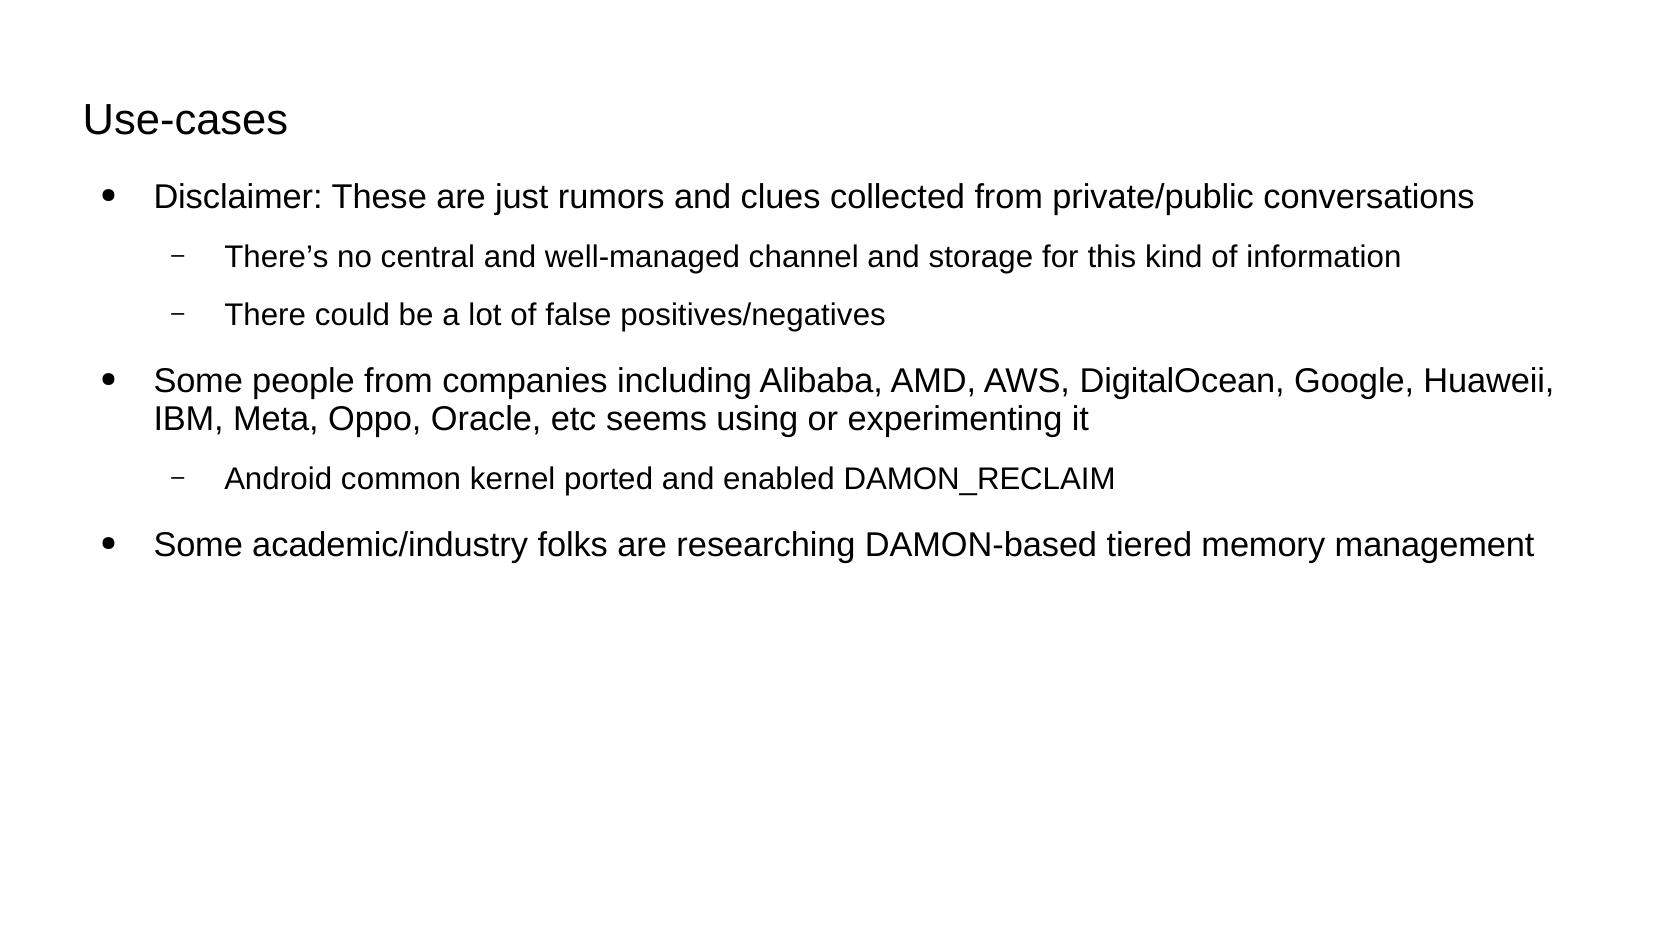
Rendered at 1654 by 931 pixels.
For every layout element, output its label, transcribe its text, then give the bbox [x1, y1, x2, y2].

title Use-cases [82, 81, 1571, 157]
list Disclaimer: These are just rumors and clues collected from private/public conversations There’s no central and well-managed channel and storage for this kind of information There could be a lot of false positives/negatives Some people from companies including Alibaba, AMD, AWS, DigitalOcean, Google, Huaweii, IBM, Meta, Oppo, Oracle, etc seems using or experimenting it Android common kernel ported and enabled DAMON_RECLAIM Some academic/industry folks are researching DAMON-based tiered memory management [82, 177, 1571, 833]
